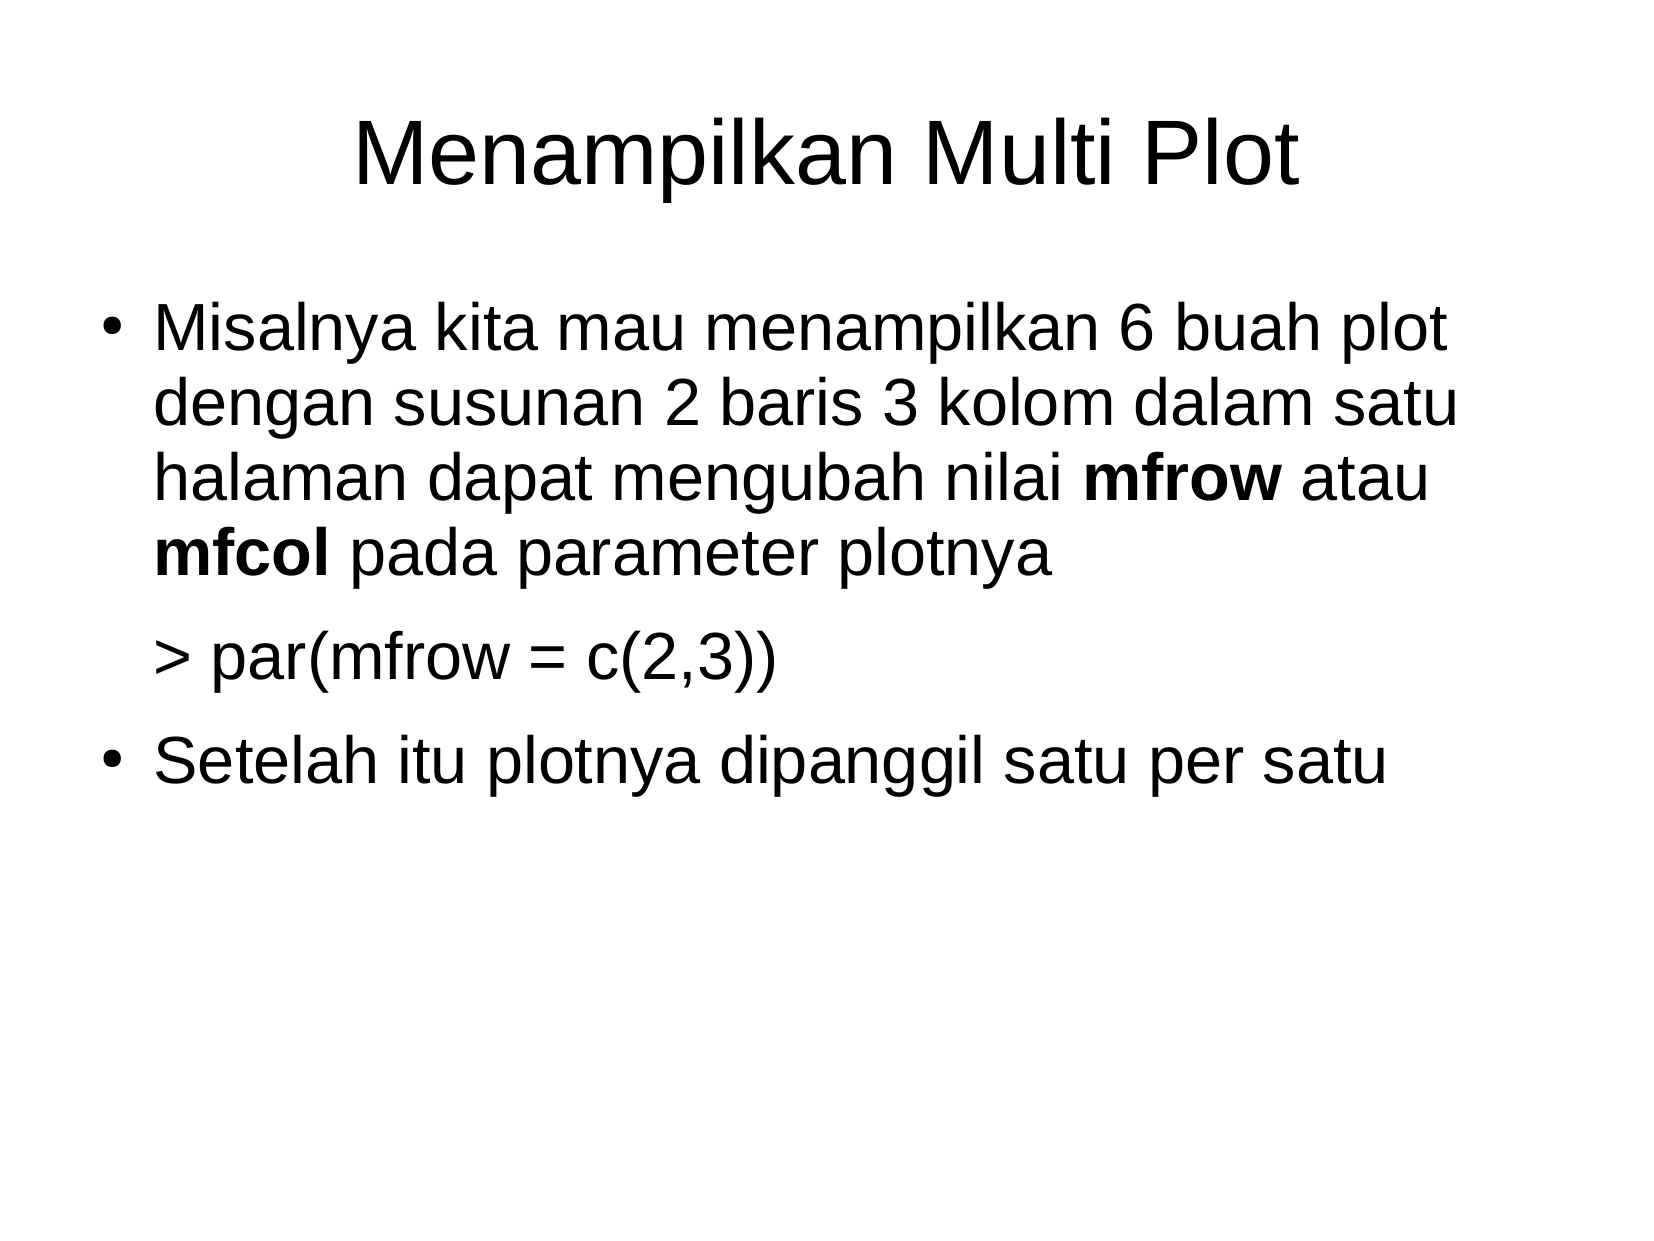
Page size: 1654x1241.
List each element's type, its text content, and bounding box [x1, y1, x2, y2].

title Menampilkan Multi Plot [82, 49, 1571, 257]
list Misalnya kita mau menampilkan 6 buah plot dengan susunan 2 baris 3 kolom dalam satu halaman dapat mengubah nilai mfrow atau mfcol pada parameter plotnya > par(mfrow = c(2,3)) Setelah itu plotnya dipanggil satu per satu [82, 290, 1571, 1010]
